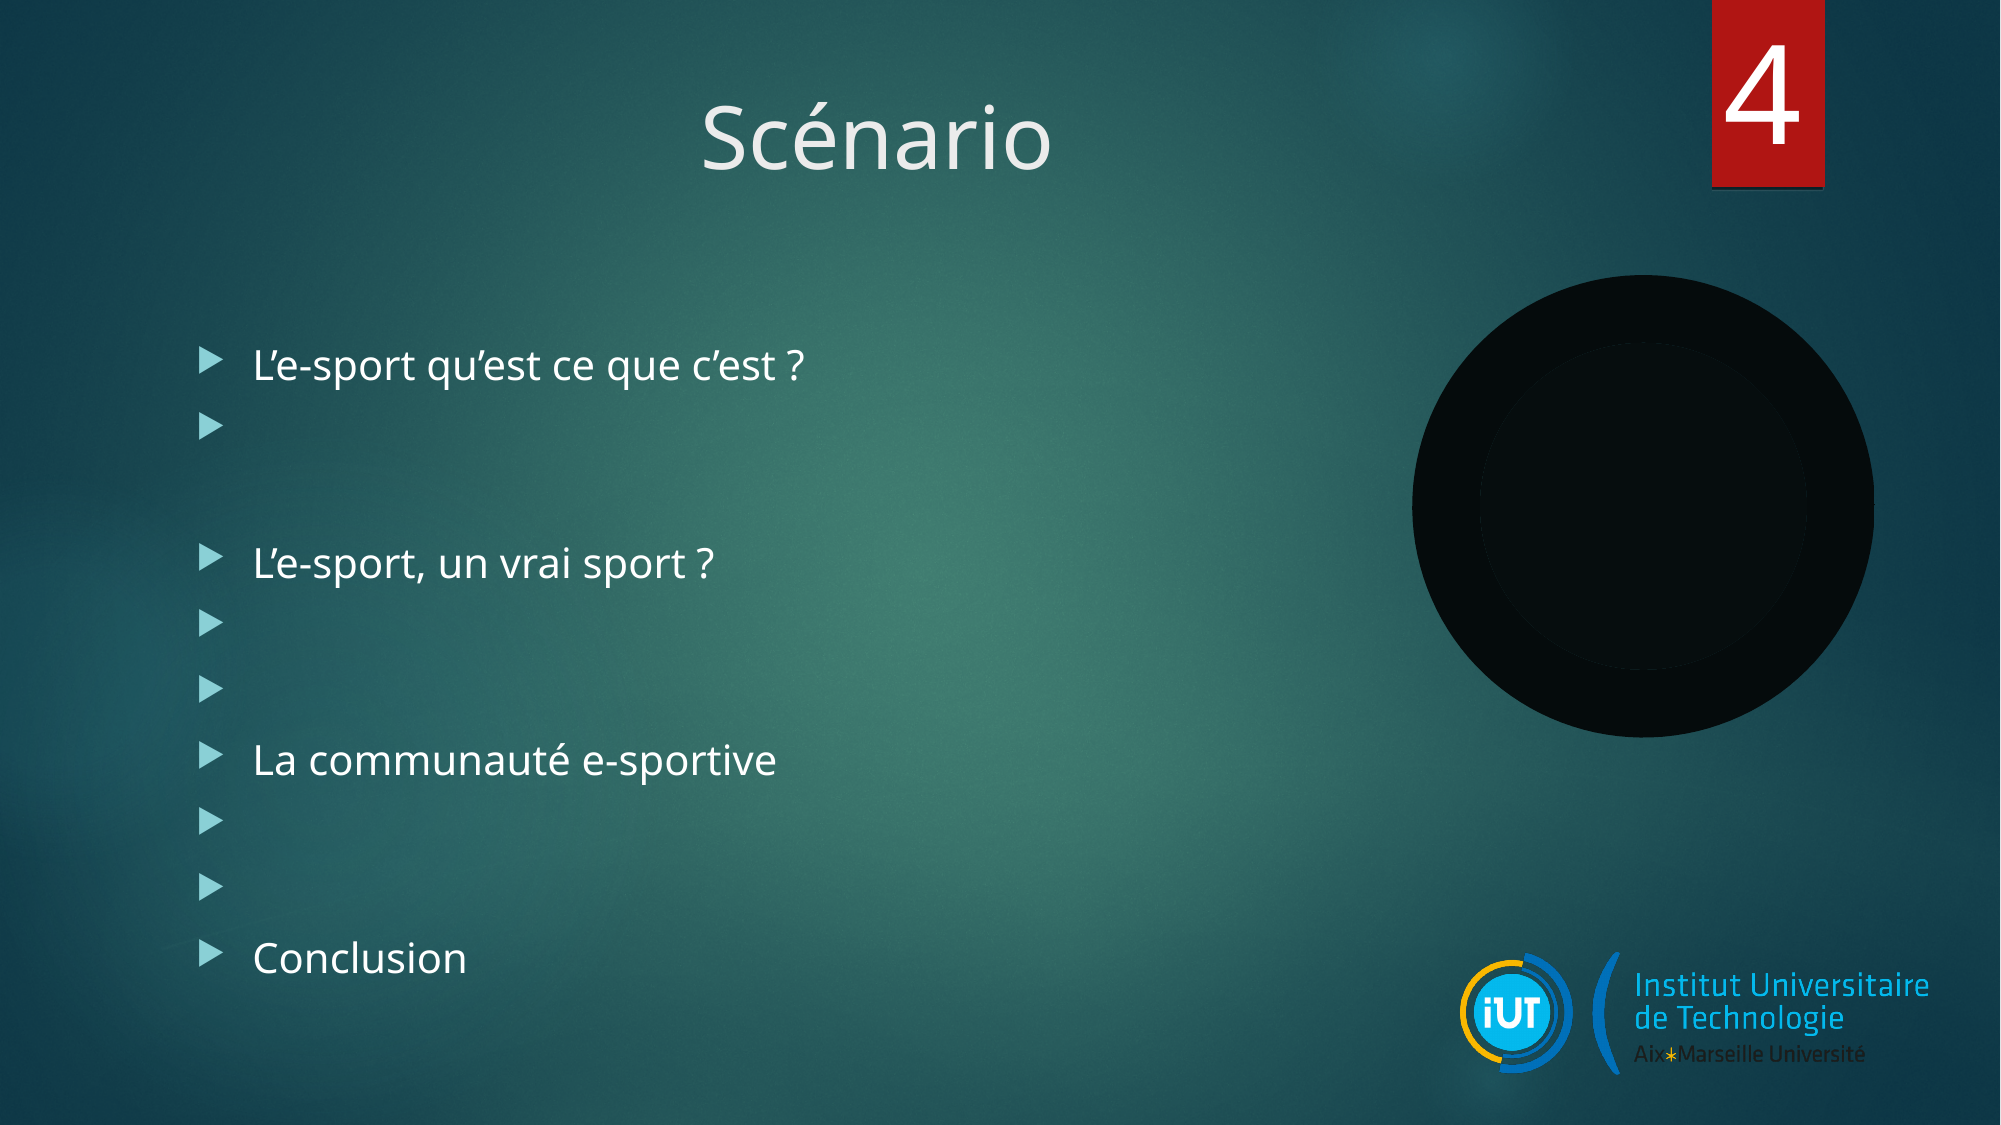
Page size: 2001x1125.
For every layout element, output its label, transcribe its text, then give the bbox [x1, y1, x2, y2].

title Scénario [106, 74, 1649, 305]
picture [1429, 921, 1960, 1104]
list L’e-sport qu’est ce que c’est ? L’e-sport, un vrai sport ? La communauté e-sportive Conclusion [181, 336, 1649, 1026]
text_box 4 [1708, 0, 1820, 182]
